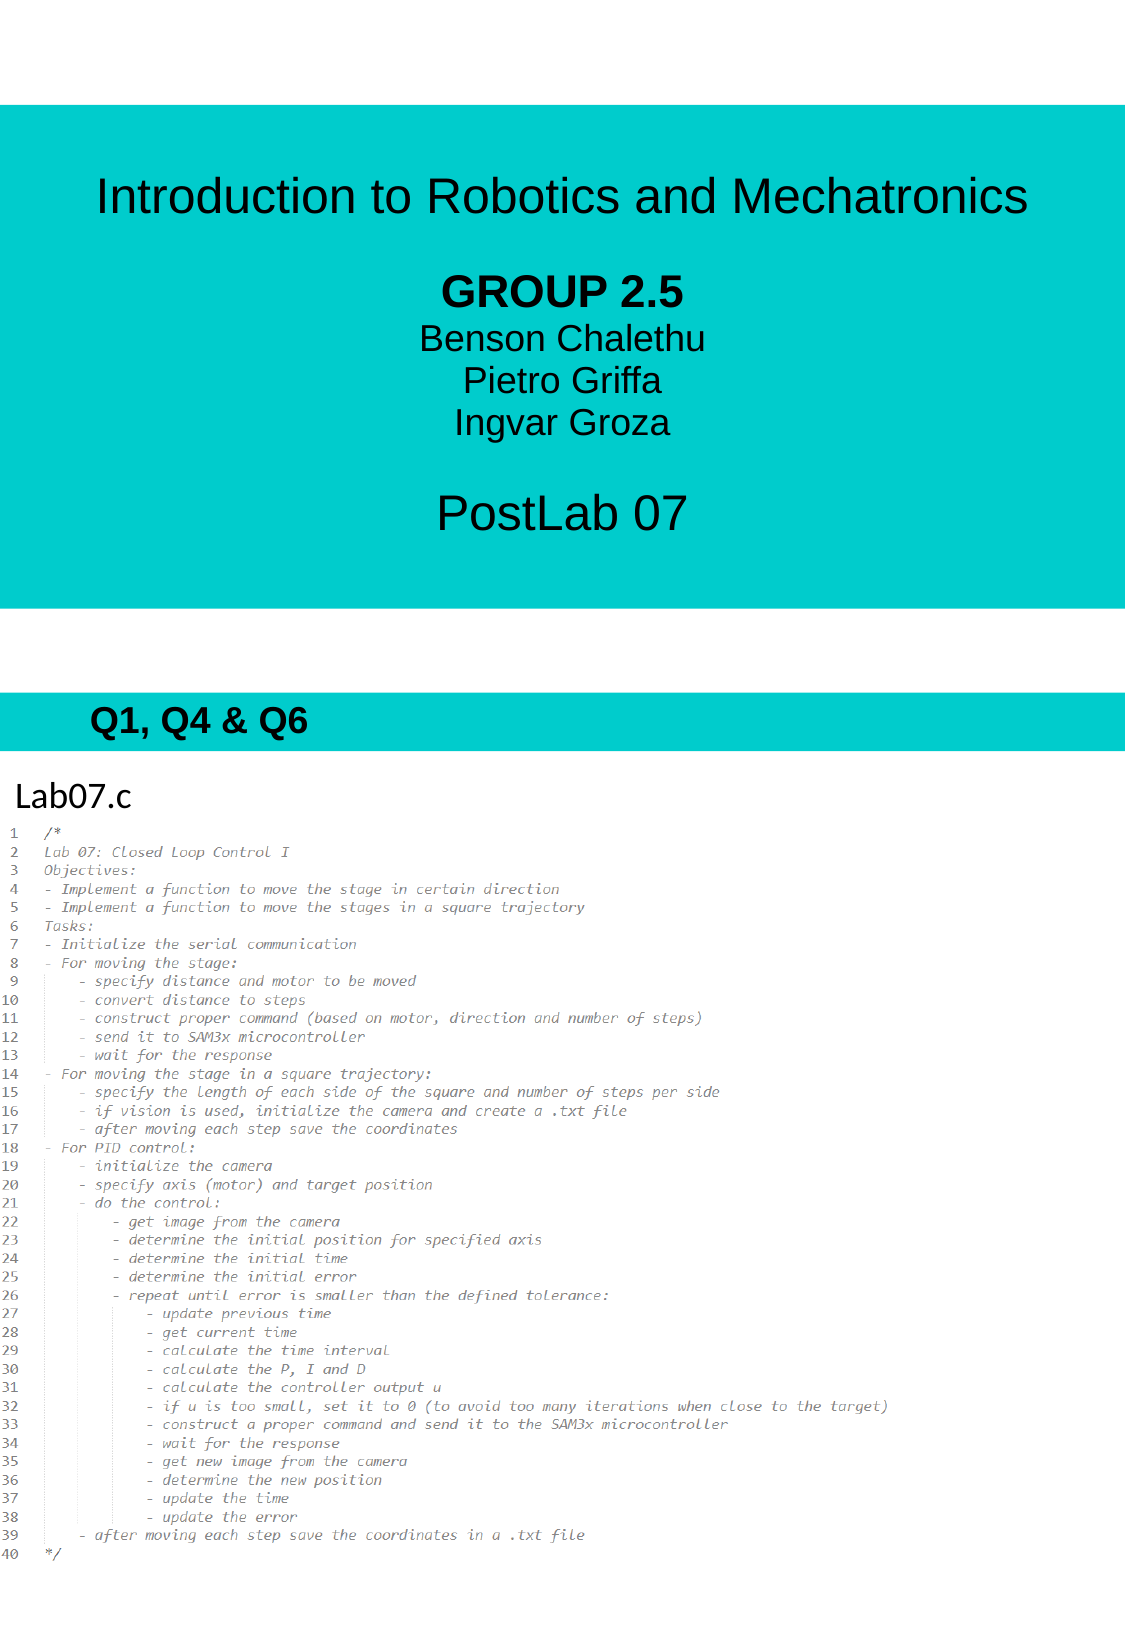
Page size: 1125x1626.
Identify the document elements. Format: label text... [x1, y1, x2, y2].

picture [0, 824, 1125, 1565]
text_box Q1, Q4 & Q6 [0, 692, 1125, 752]
text_box Lab07.c [0, 763, 1099, 825]
text_box Introduction to Robotics and Mechatronics GROUP 2.5 Benson Chalethu Pietro Griffa Ingvar Groza PostLab 07 [0, 104, 1125, 609]
